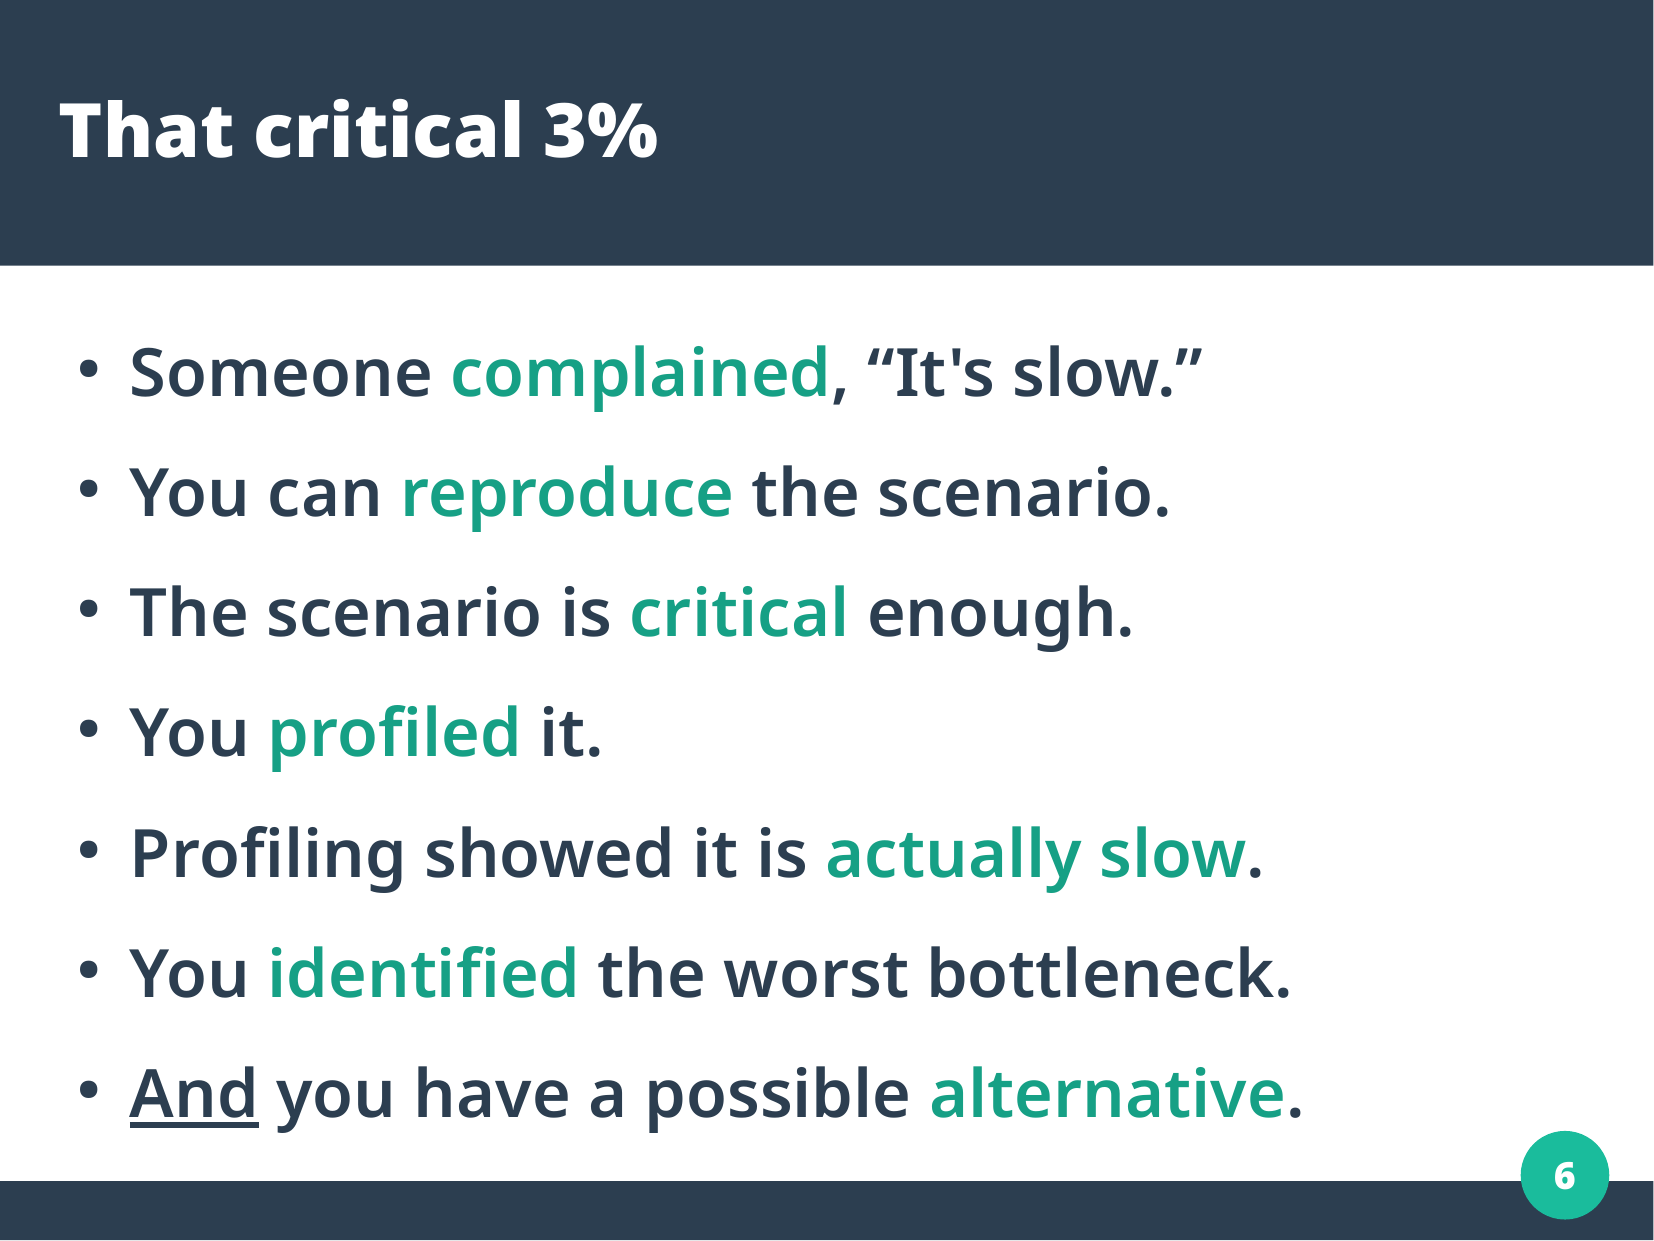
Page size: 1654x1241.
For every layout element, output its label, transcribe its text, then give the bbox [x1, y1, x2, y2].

list Someone complained, “It's slow.” You can reproduce the scenario. The scenario is critical enough. You profiled it. Profiling showed it is actually slow. You identified the worst bottleneck. And you have a possible alternative. [59, 324, 1595, 1152]
title That critical 3% [59, 56, 1595, 200]
